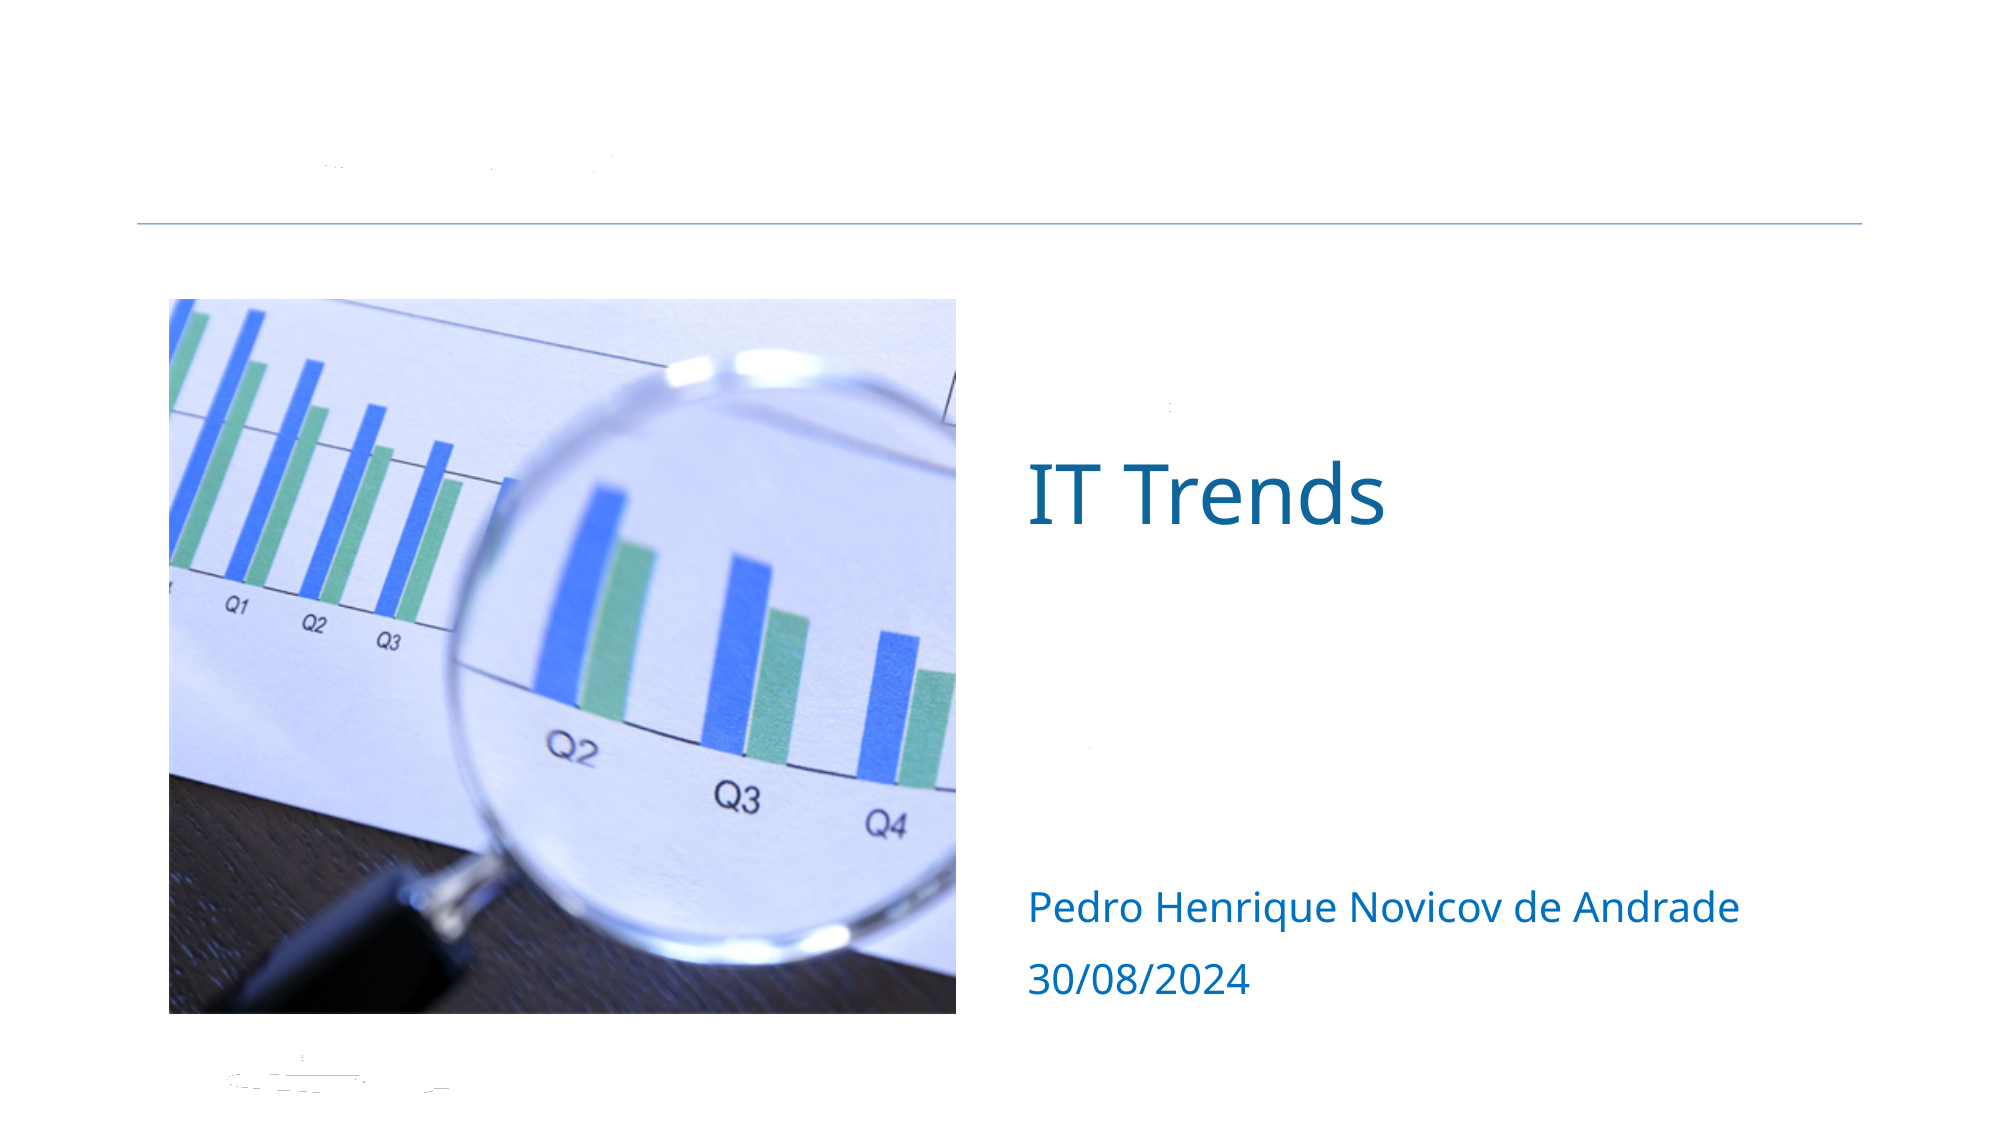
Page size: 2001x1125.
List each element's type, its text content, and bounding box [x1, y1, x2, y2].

title IT Trends [1012, 384, 1634, 603]
list Pedro Henrique Novicov de Andrade 30/08/2024 [1012, 873, 1863, 1014]
picture [227, 1073, 456, 1093]
picture [169, 299, 956, 1014]
